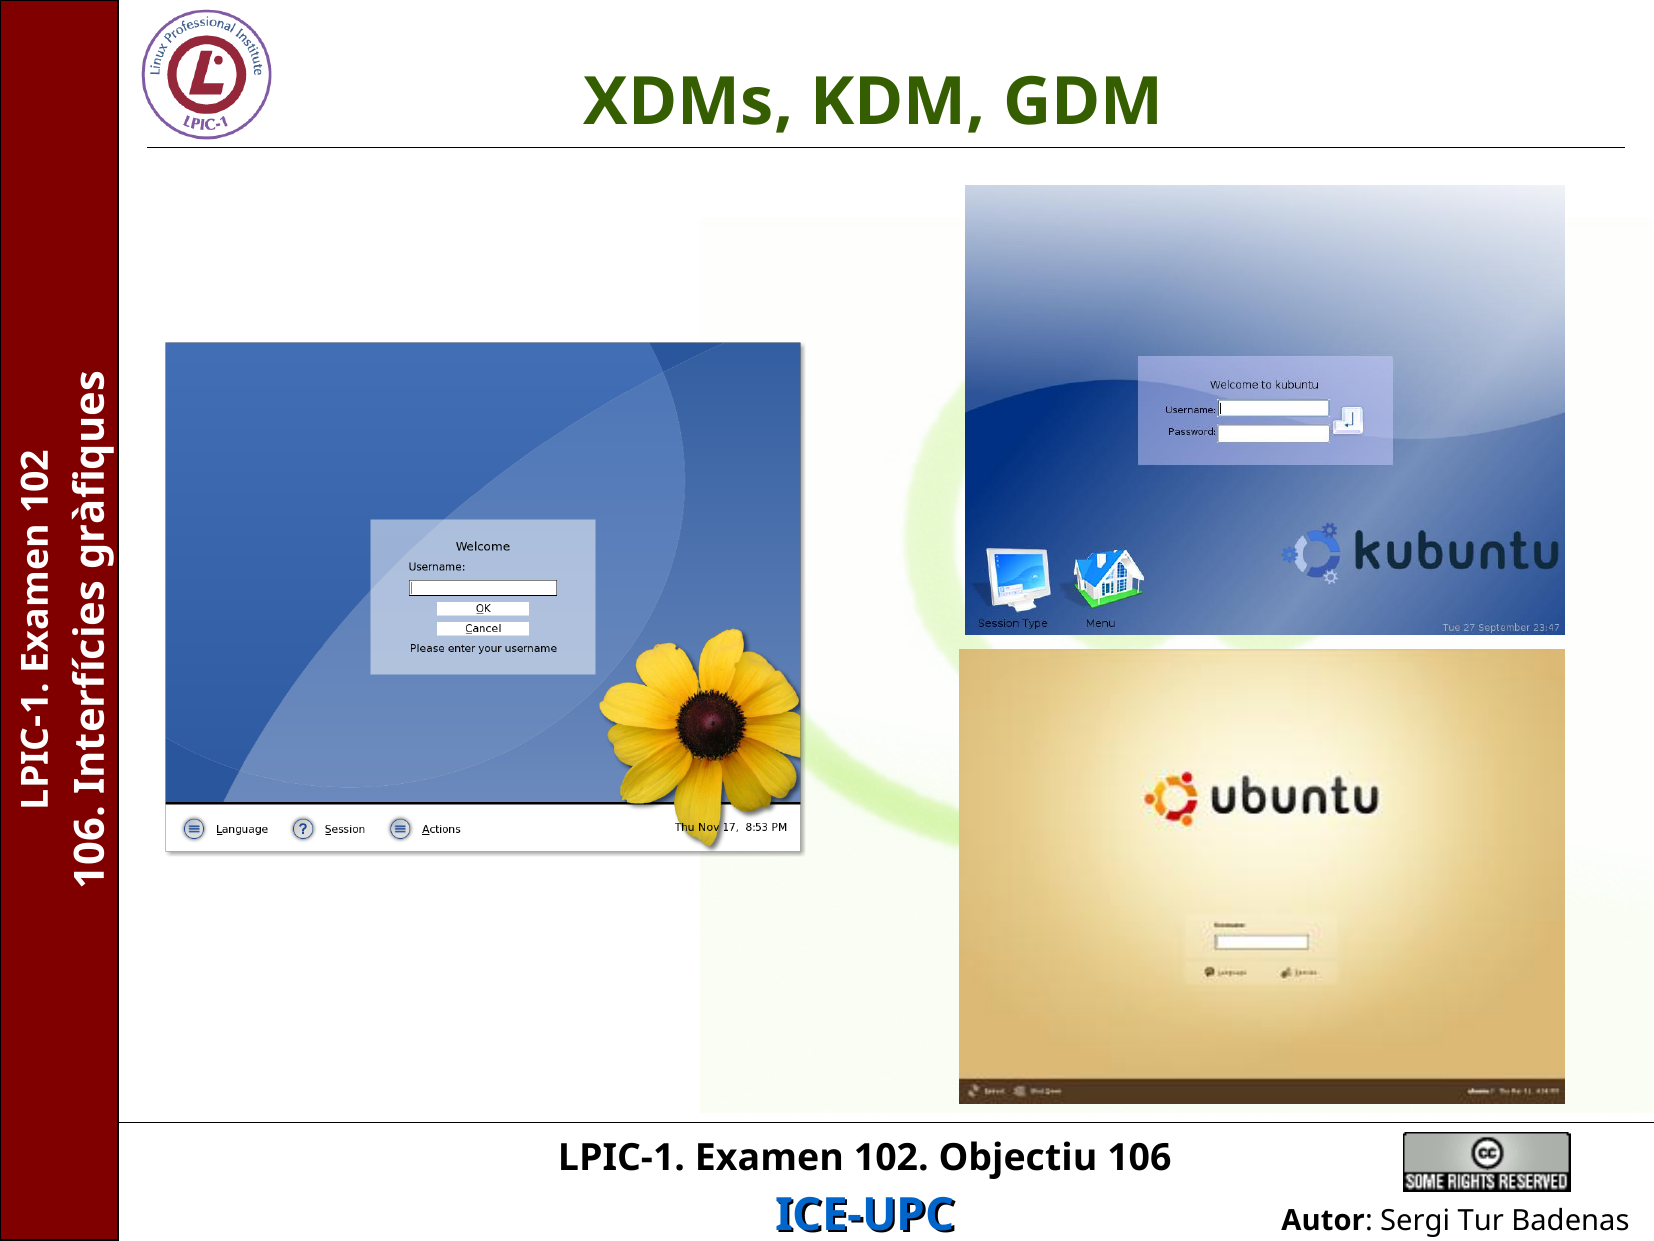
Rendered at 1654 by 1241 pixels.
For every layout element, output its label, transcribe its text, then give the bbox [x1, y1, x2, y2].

title XDMs, KDM, GDM [129, 55, 1619, 142]
picture [162, 185, 1654, 1113]
picture [1403, 1132, 1571, 1192]
picture [135, 5, 277, 55]
